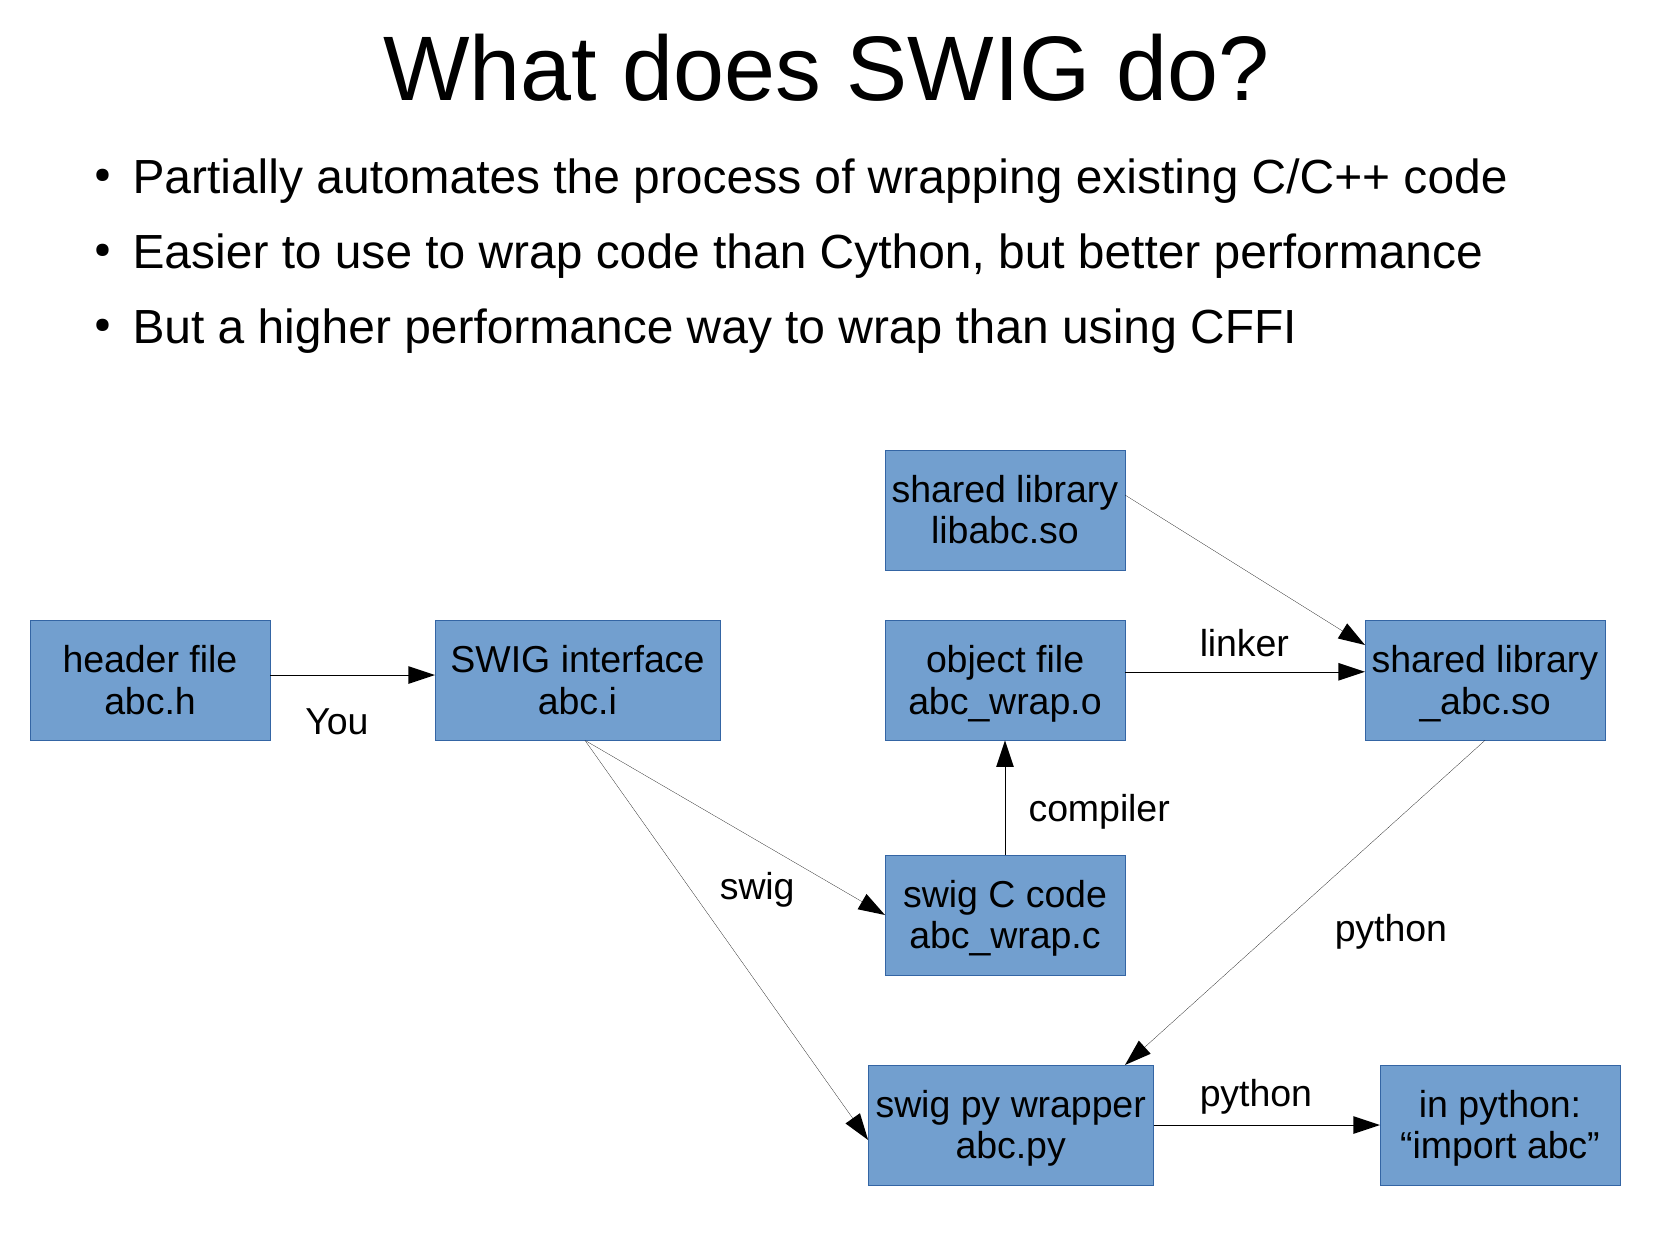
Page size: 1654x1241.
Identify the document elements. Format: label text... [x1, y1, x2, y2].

text_box object file abc_wrap.o [885, 620, 1126, 741]
text_box header file abc.h [30, 620, 271, 741]
text_box swig [705, 912, 719, 931]
text_box python [1320, 900, 1463, 957]
text_box in python: “import abc” [1380, 1065, 1621, 1186]
text_box shared library _abc.so [1365, 620, 1606, 741]
text_box shared library libabc.so [885, 450, 1126, 571]
title What does SWIG do? [82, 2, 1571, 136]
text_box compiler [1013, 780, 1186, 841]
text_box swig C code abc_wrap.c [885, 855, 1126, 976]
text_box You [290, 693, 396, 766]
text_box swig [705, 858, 810, 931]
list Partially automates the process of wrapping existing C/C++ code Easier to use to wrap code than Cython, but better performance But a higher performance way to wrap than using CFFI [81, 150, 1570, 421]
text_box linker [1185, 615, 1305, 672]
text_box swig py wrapper abc.py [868, 1065, 1154, 1186]
text_box python [1185, 1065, 1328, 1122]
text_box SWIG interface abc.i [435, 620, 721, 741]
